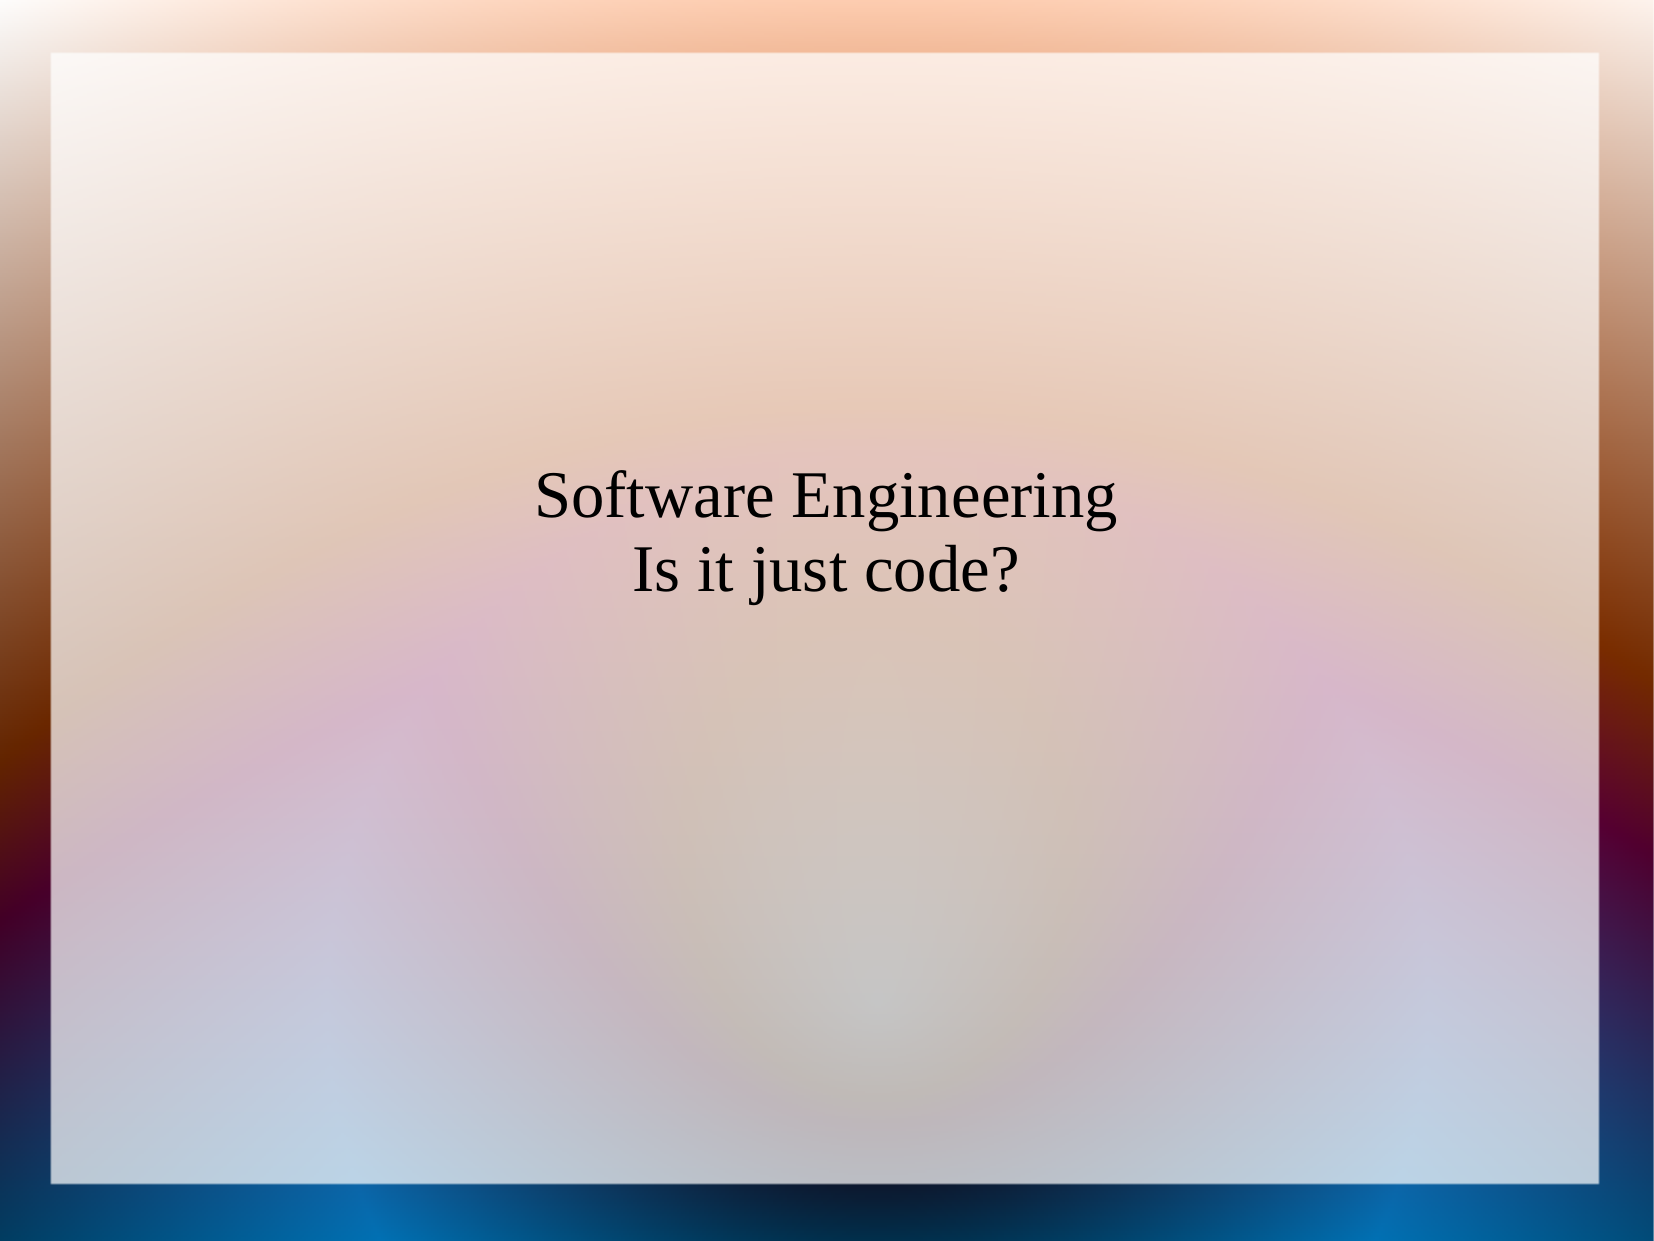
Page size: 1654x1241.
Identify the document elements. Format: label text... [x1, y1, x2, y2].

subtitle Software Engineering Is it just code? [82, 55, 1571, 1010]
picture [0, 0, 1654, 1241]
